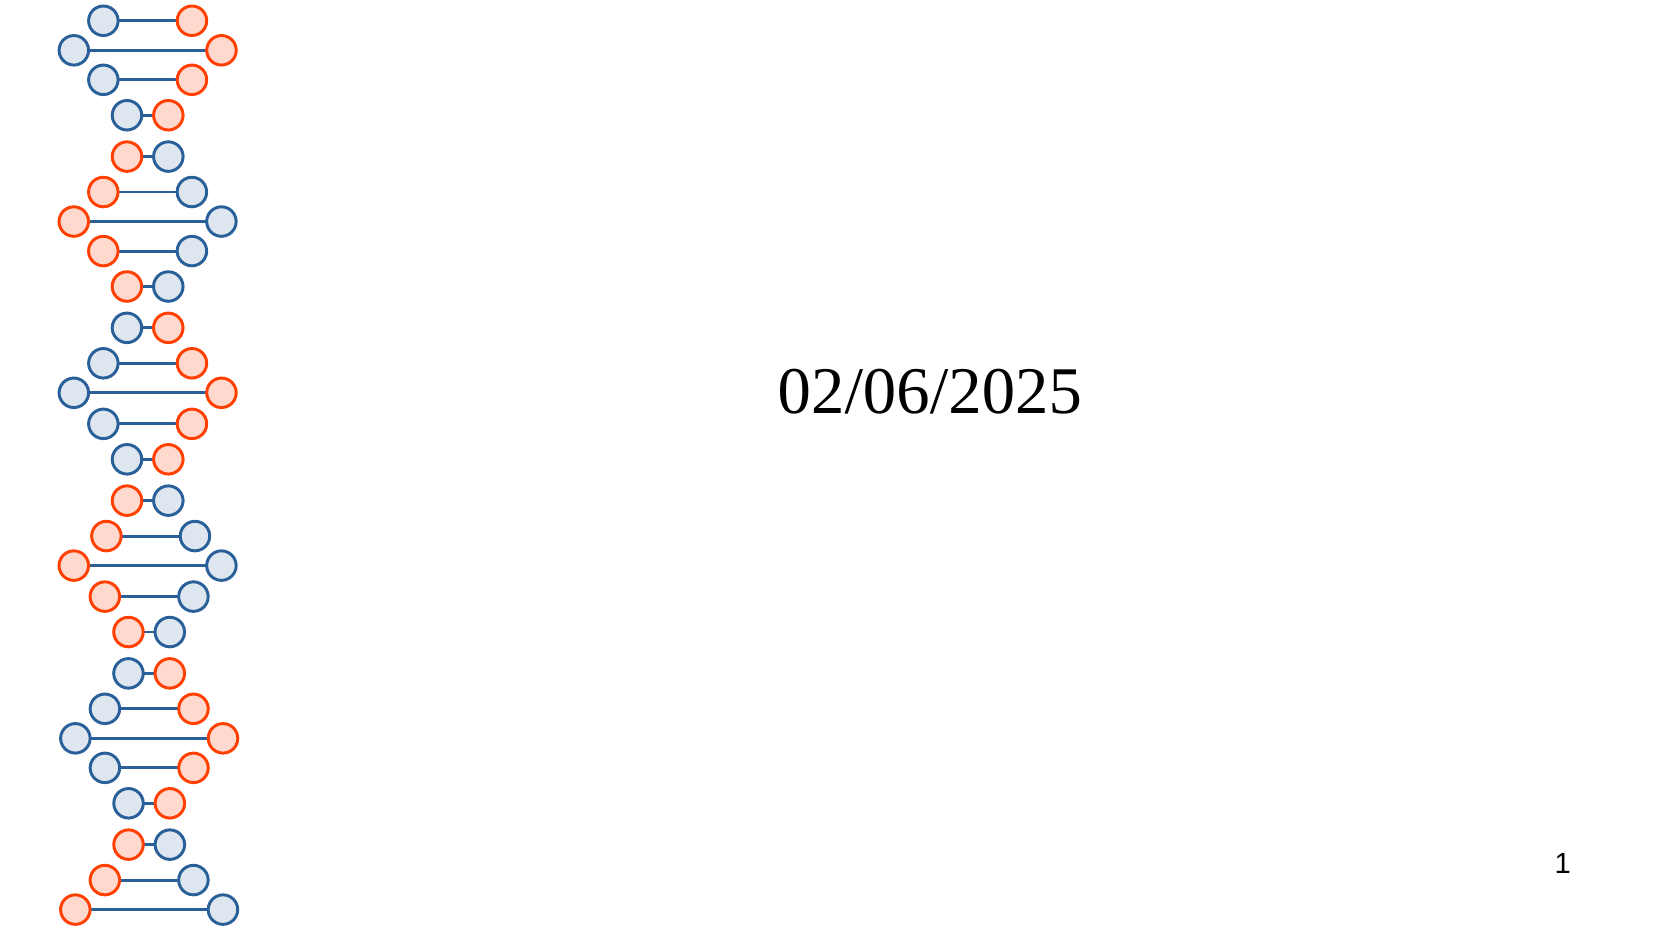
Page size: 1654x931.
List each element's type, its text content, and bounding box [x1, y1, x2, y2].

subtitle 02/06/2025 [265, 35, 1595, 748]
